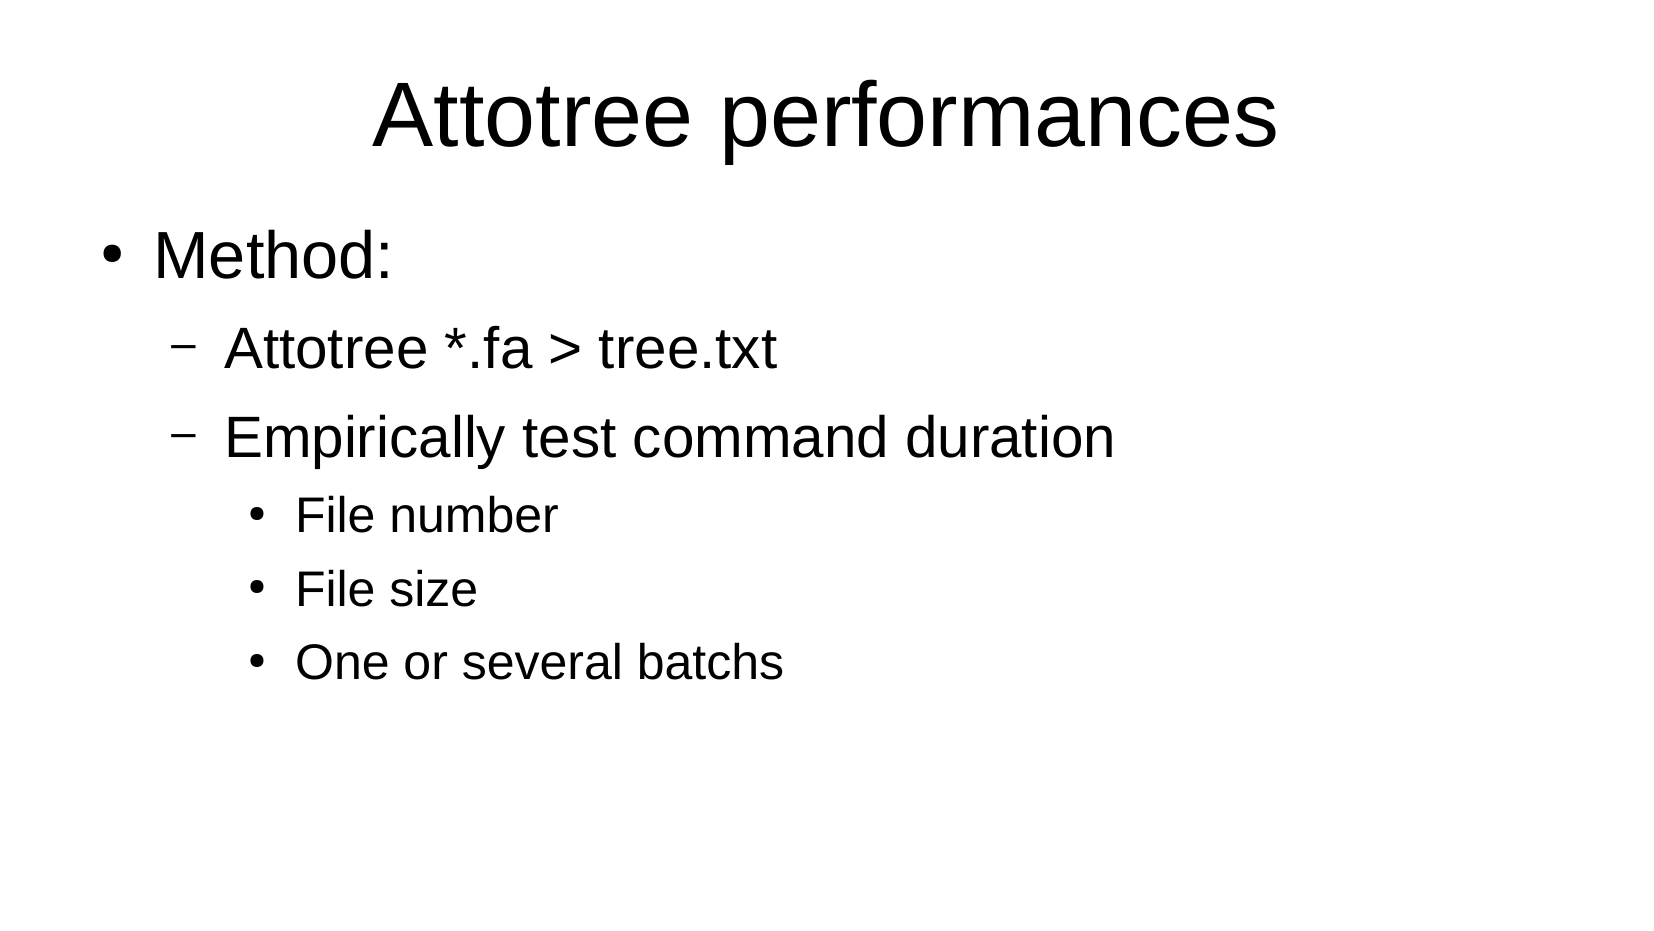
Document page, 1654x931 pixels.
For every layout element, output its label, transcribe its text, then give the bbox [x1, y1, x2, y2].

list Method: Attotree *.fa > tree.txt Empirically test command duration File number File size One or several batchs [82, 217, 1571, 758]
title Attotree performances [82, 37, 1571, 193]
